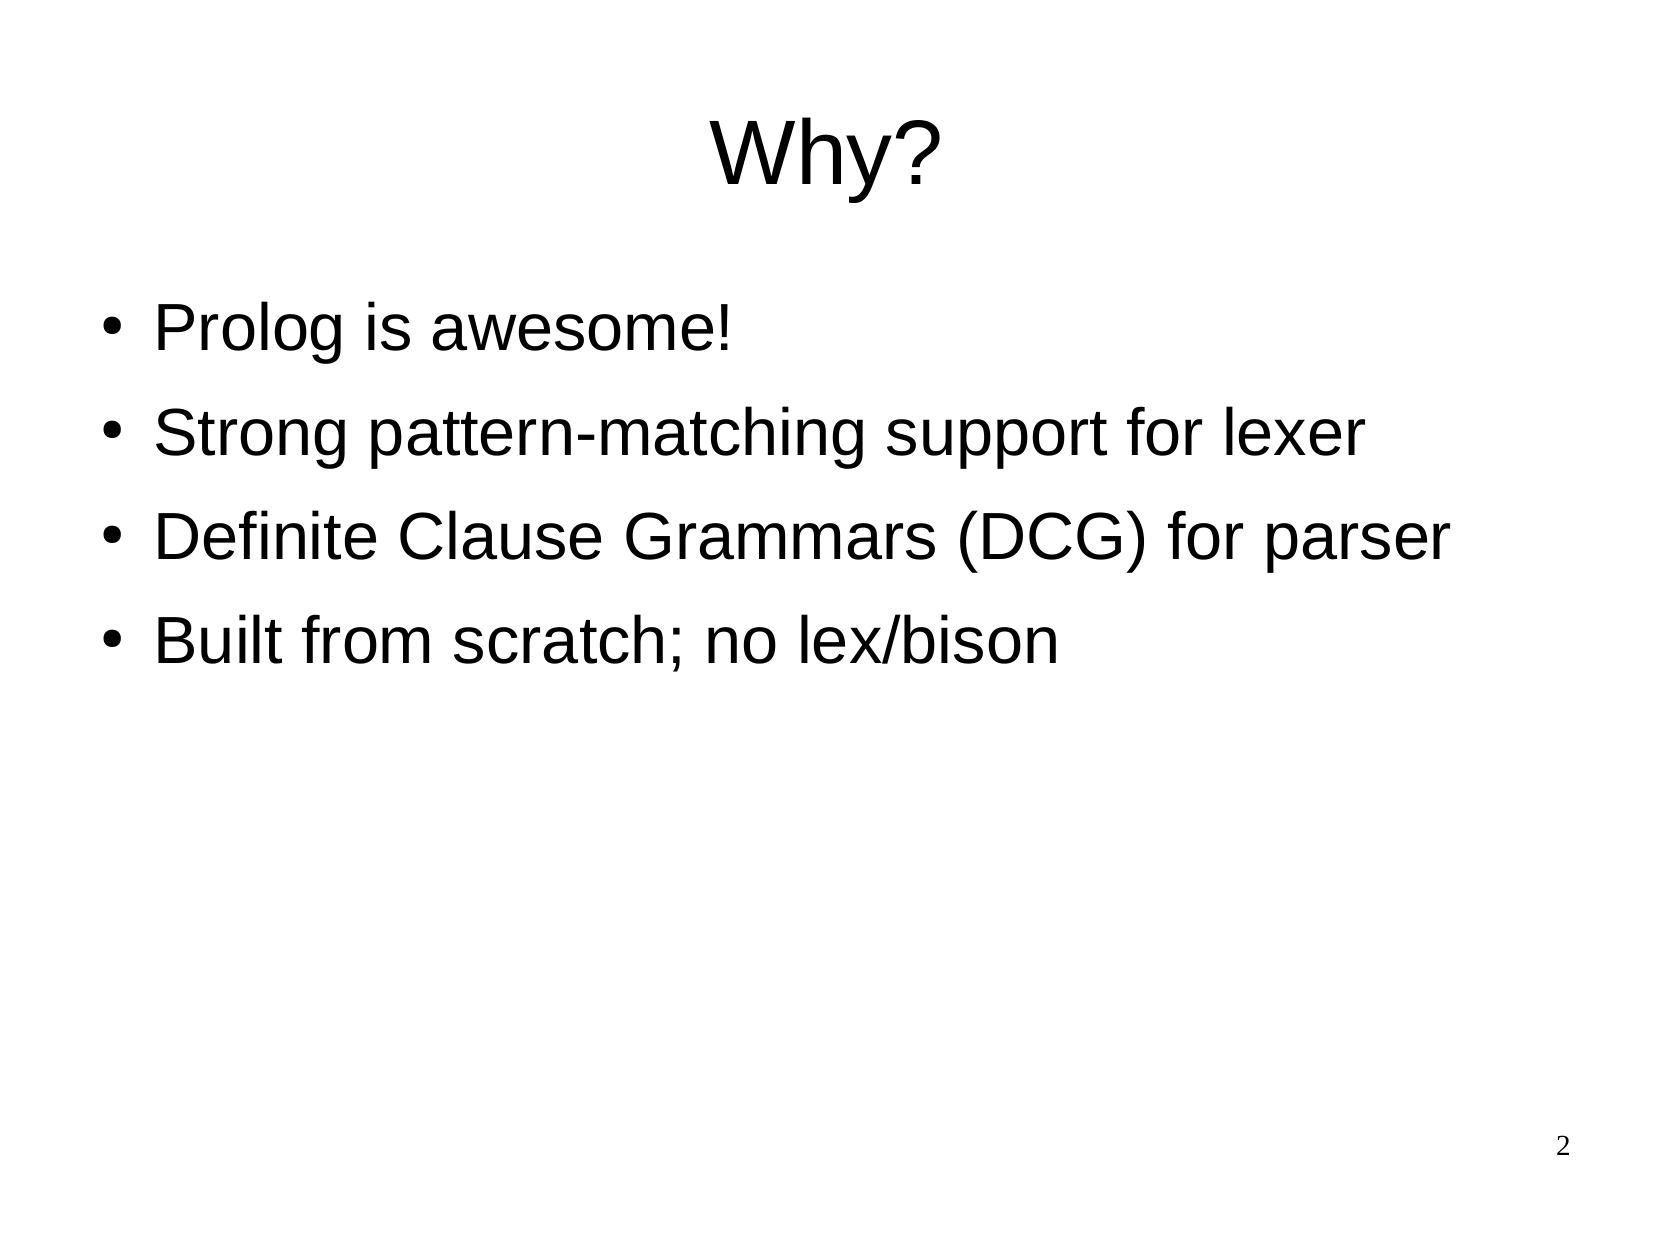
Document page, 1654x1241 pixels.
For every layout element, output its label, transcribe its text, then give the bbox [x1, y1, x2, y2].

title Why? [82, 49, 1571, 257]
list Prolog is awesome! Strong pattern-matching support for lexer Definite Clause Grammars (DCG) for parser Built from scratch; no lex/bison [82, 290, 1571, 1109]
